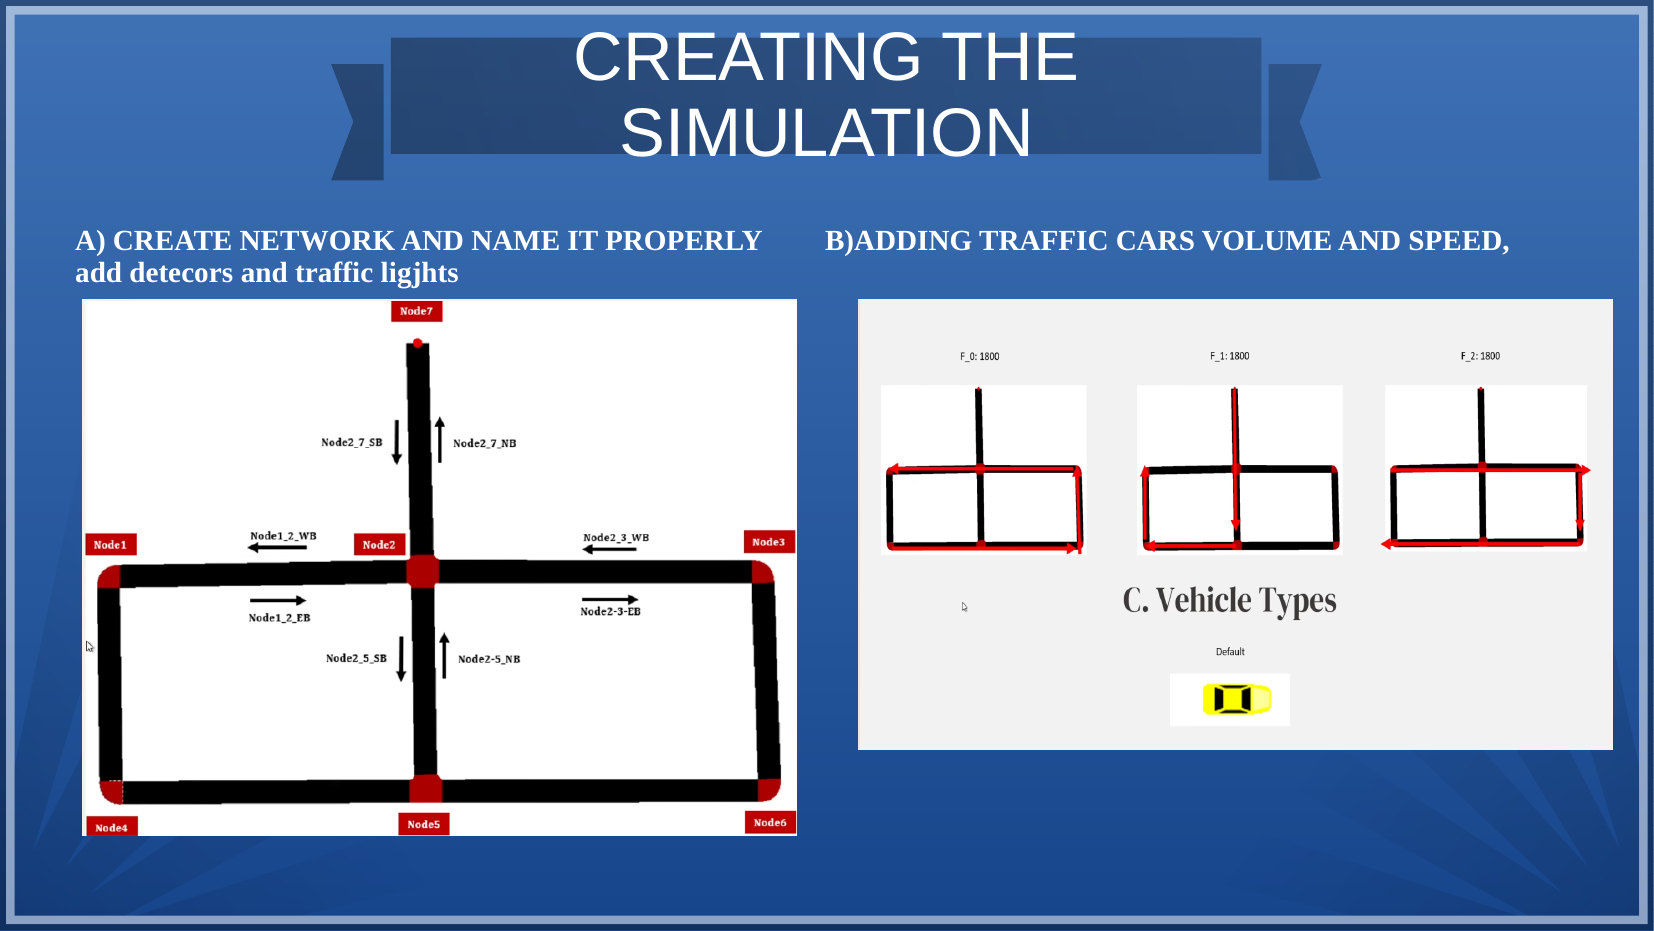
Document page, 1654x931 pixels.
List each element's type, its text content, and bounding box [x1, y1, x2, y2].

picture [858, 299, 1613, 751]
list A) CREATE NETWORK AND NAME IT PROPERLY B)ADDING TRAFFIC CARS VOLUME AND SPEED, add detecors and traffic ligjhts [75, 224, 1564, 848]
title CREATING THE SIMULATION [389, 17, 1264, 172]
picture [82, 299, 797, 837]
